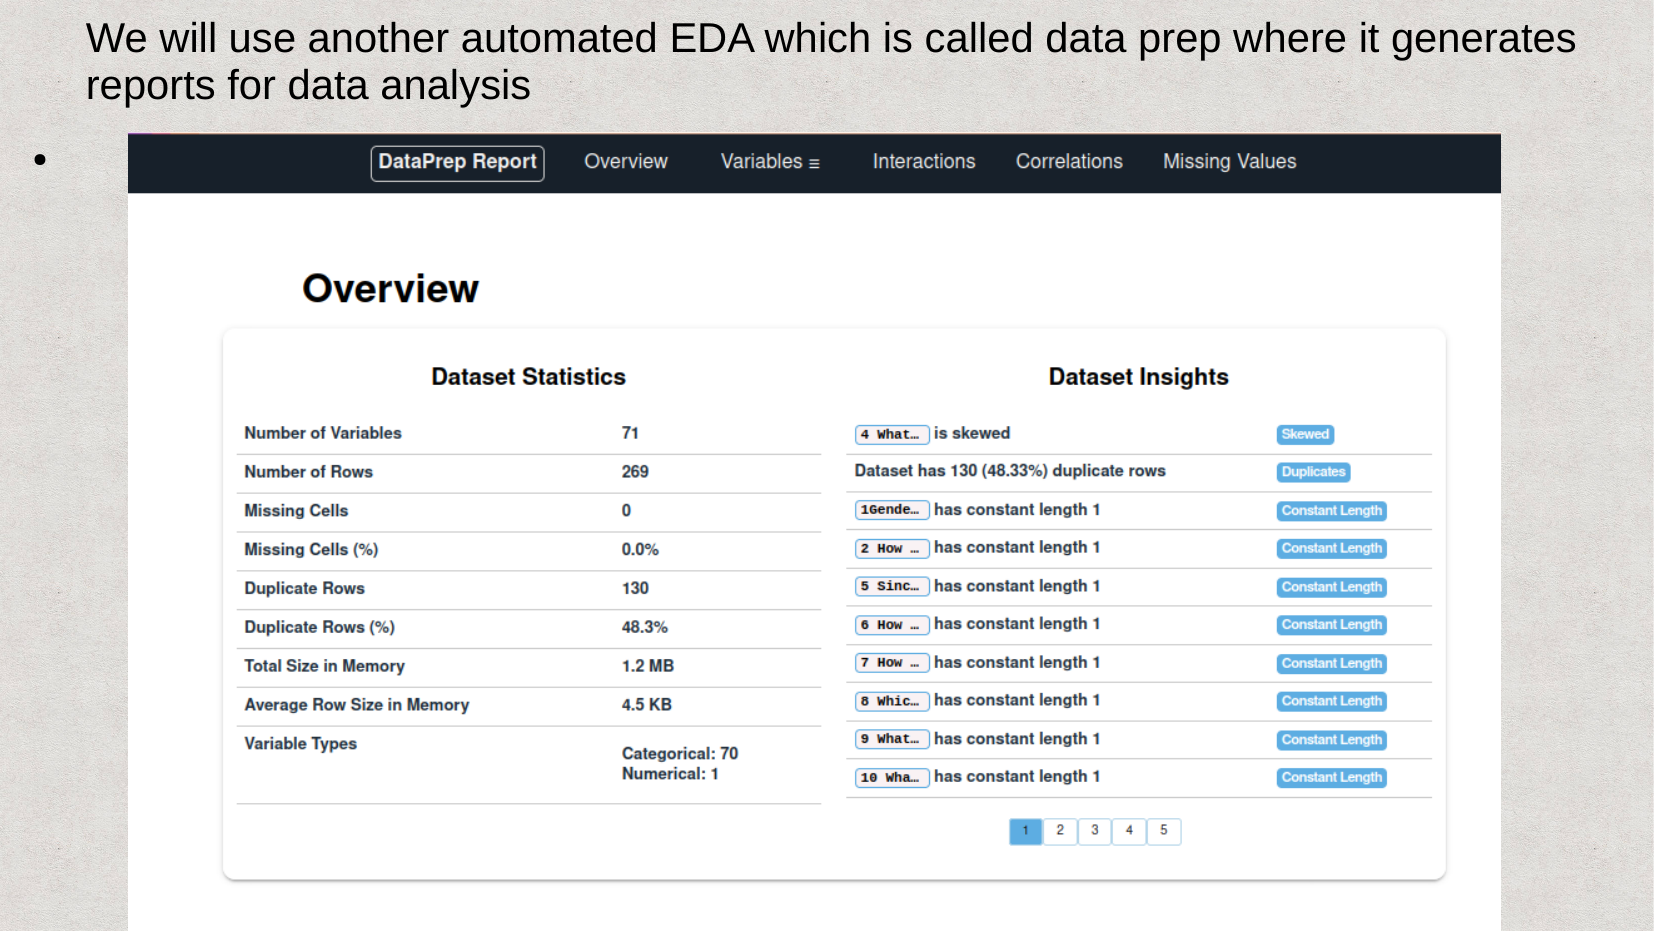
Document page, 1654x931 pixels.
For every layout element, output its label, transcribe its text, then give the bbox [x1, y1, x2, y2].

picture [0, 0, 1654, 931]
list We will use another automated EDA which is called data prep where it generates reports for data analysis [15, 15, 1636, 915]
